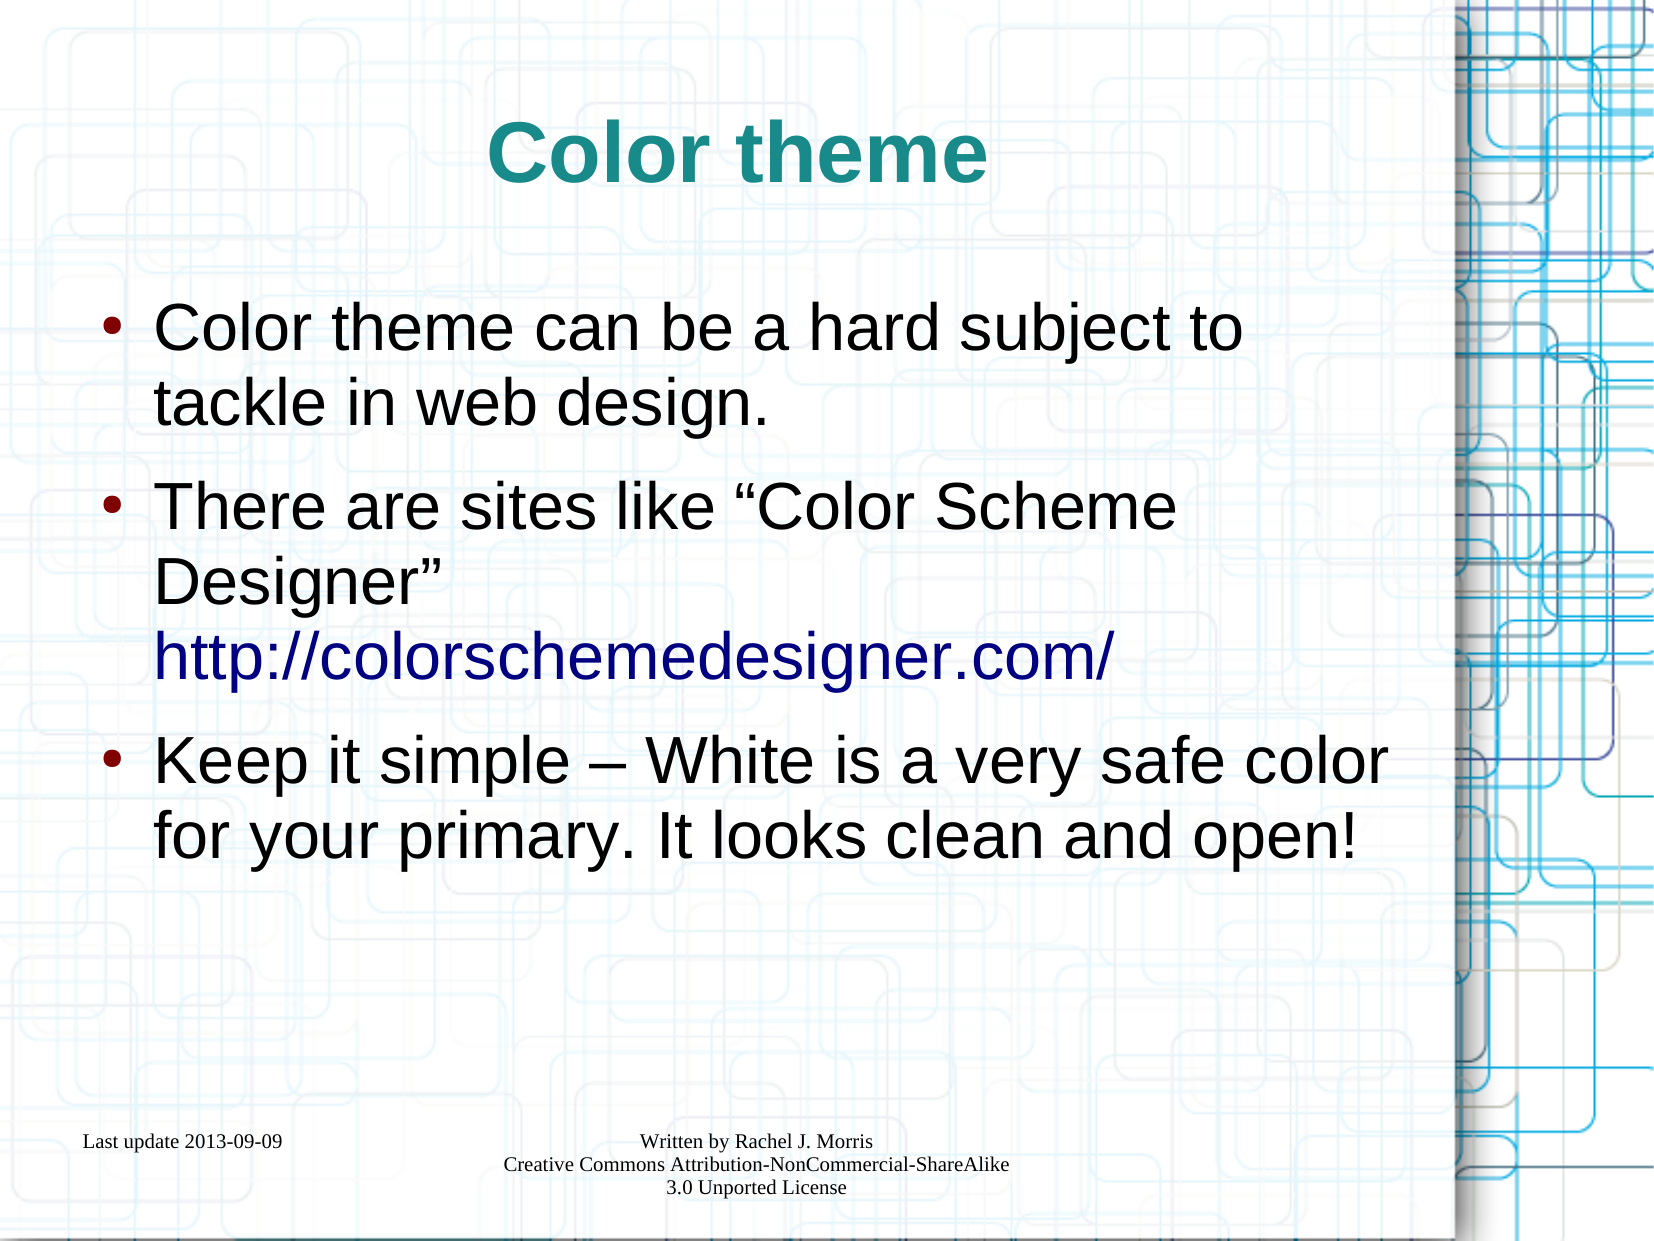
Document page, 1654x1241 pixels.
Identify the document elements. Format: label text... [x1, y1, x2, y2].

list Color theme can be a hard subject to tackle in web design. There are sites like “Color Scheme Designer” http://colorschemedesigner.com/ Keep it simple – White is a very safe color for your primary. It looks clean and open! [82, 290, 1418, 1010]
picture [0, 0, 1654, 1241]
title Color theme [59, 49, 1418, 257]
